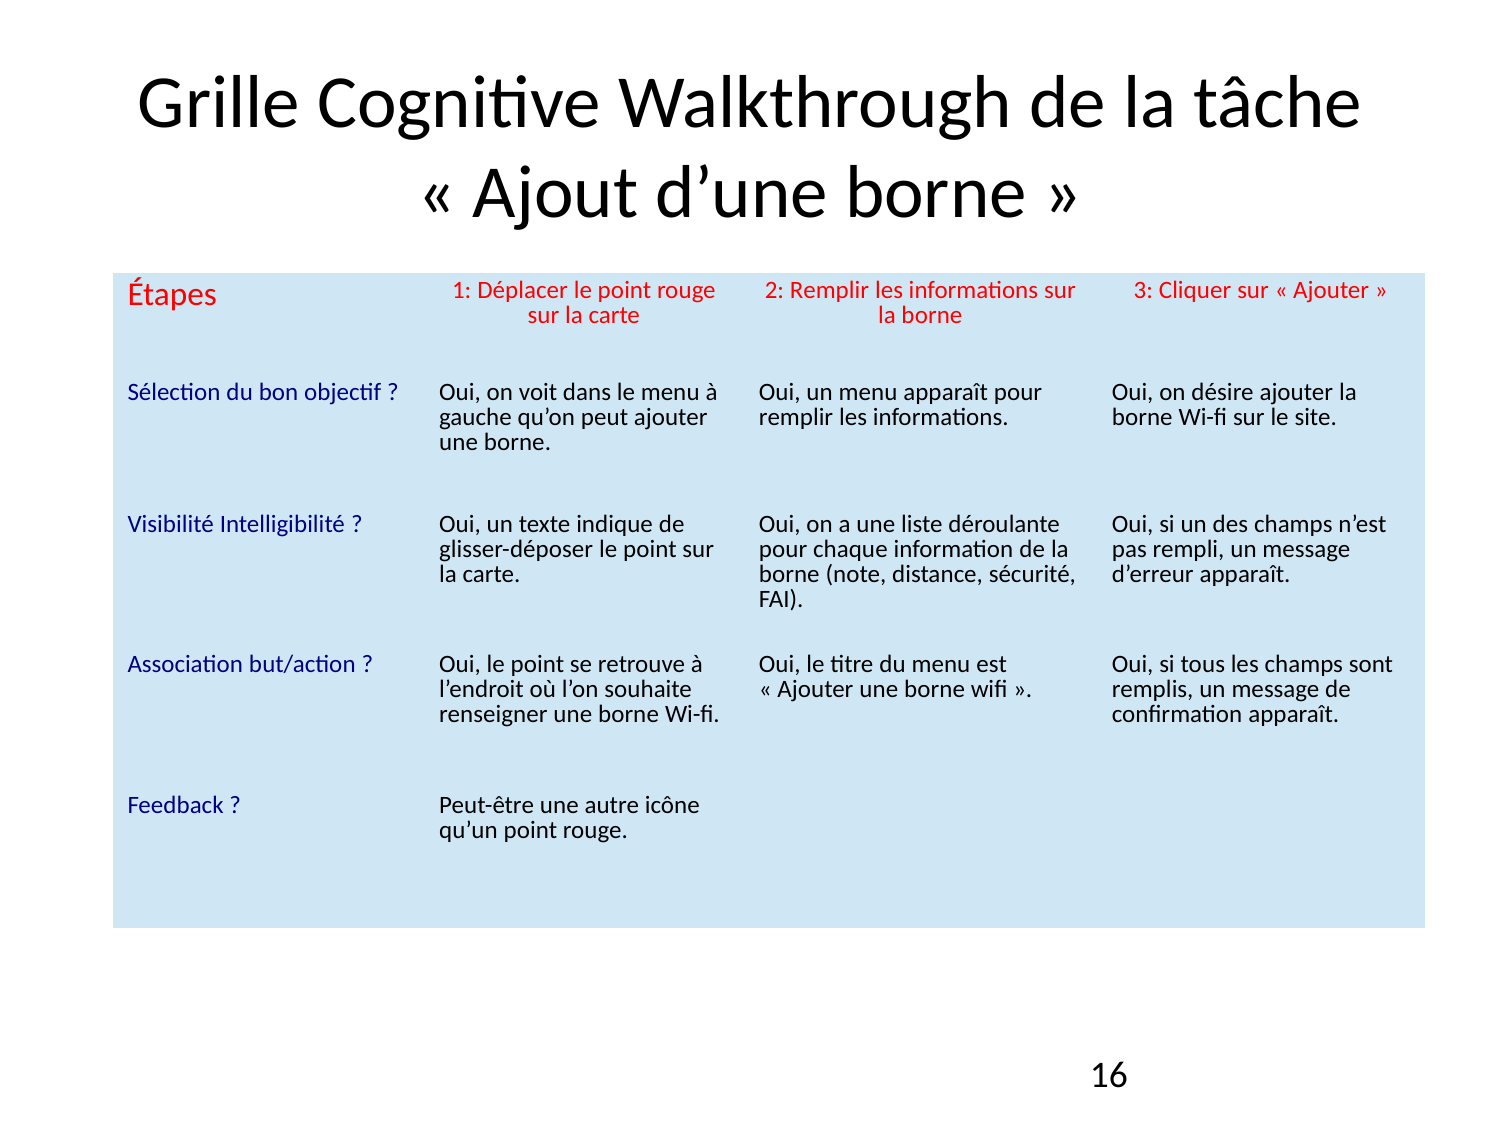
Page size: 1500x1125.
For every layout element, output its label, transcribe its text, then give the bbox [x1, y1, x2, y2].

slide_number <numéro> [1074, 1042, 1425, 1103]
table_cell Oui, on désire ajouter la borne Wi-fi sur le site. [1097, 374, 1425, 506]
title Grille Cognitive Walkthrough de la tâche « Ajout d’une borne » [75, 45, 1425, 233]
table_cell Oui, un texte indique de glisser-déposer le point sur la carte. [424, 506, 744, 646]
table_cell Oui, si un des champs n’est pas rempli, un message d’erreur apparaît. [1097, 506, 1425, 646]
table_header 1: Déplacer le point rouge sur la carte [424, 273, 744, 374]
table_header 2: Remplir les informations sur la borne [744, 273, 1097, 374]
table_cell Feedback ? [113, 787, 424, 928]
table_cell Oui, si tous les champs sont remplis, un message de confirmation apparaît. [1097, 646, 1425, 787]
table_header Étapes [113, 273, 424, 374]
table_cell Oui, un menu apparaît pour remplir les informations. [744, 374, 1097, 506]
table_cell Peut-être une autre icône qu’un point rouge. [424, 787, 744, 928]
table_cell Oui, on voit dans le menu à gauche qu’on peut ajouter une borne. [424, 374, 744, 506]
table_cell Oui, on a une liste déroulante pour chaque information de la borne (note, distance, sécurité, FAI). [744, 506, 1097, 646]
table_cell Association but/action ? [113, 646, 424, 787]
table_cell [1097, 787, 1425, 928]
table_cell Sélection du bon objectif ? [113, 374, 424, 506]
table_cell Visibilité Intelligibilité ? [113, 506, 424, 646]
table_cell Oui, le titre du menu est « Ajouter une borne wifi ». [744, 646, 1097, 787]
table_header 3: Cliquer sur « Ajouter » [1097, 273, 1425, 374]
table_cell Oui, le point se retrouve à l’endroit où l’on souhaite renseigner une borne Wi-fi. [424, 646, 744, 787]
table_cell [744, 787, 1097, 928]
